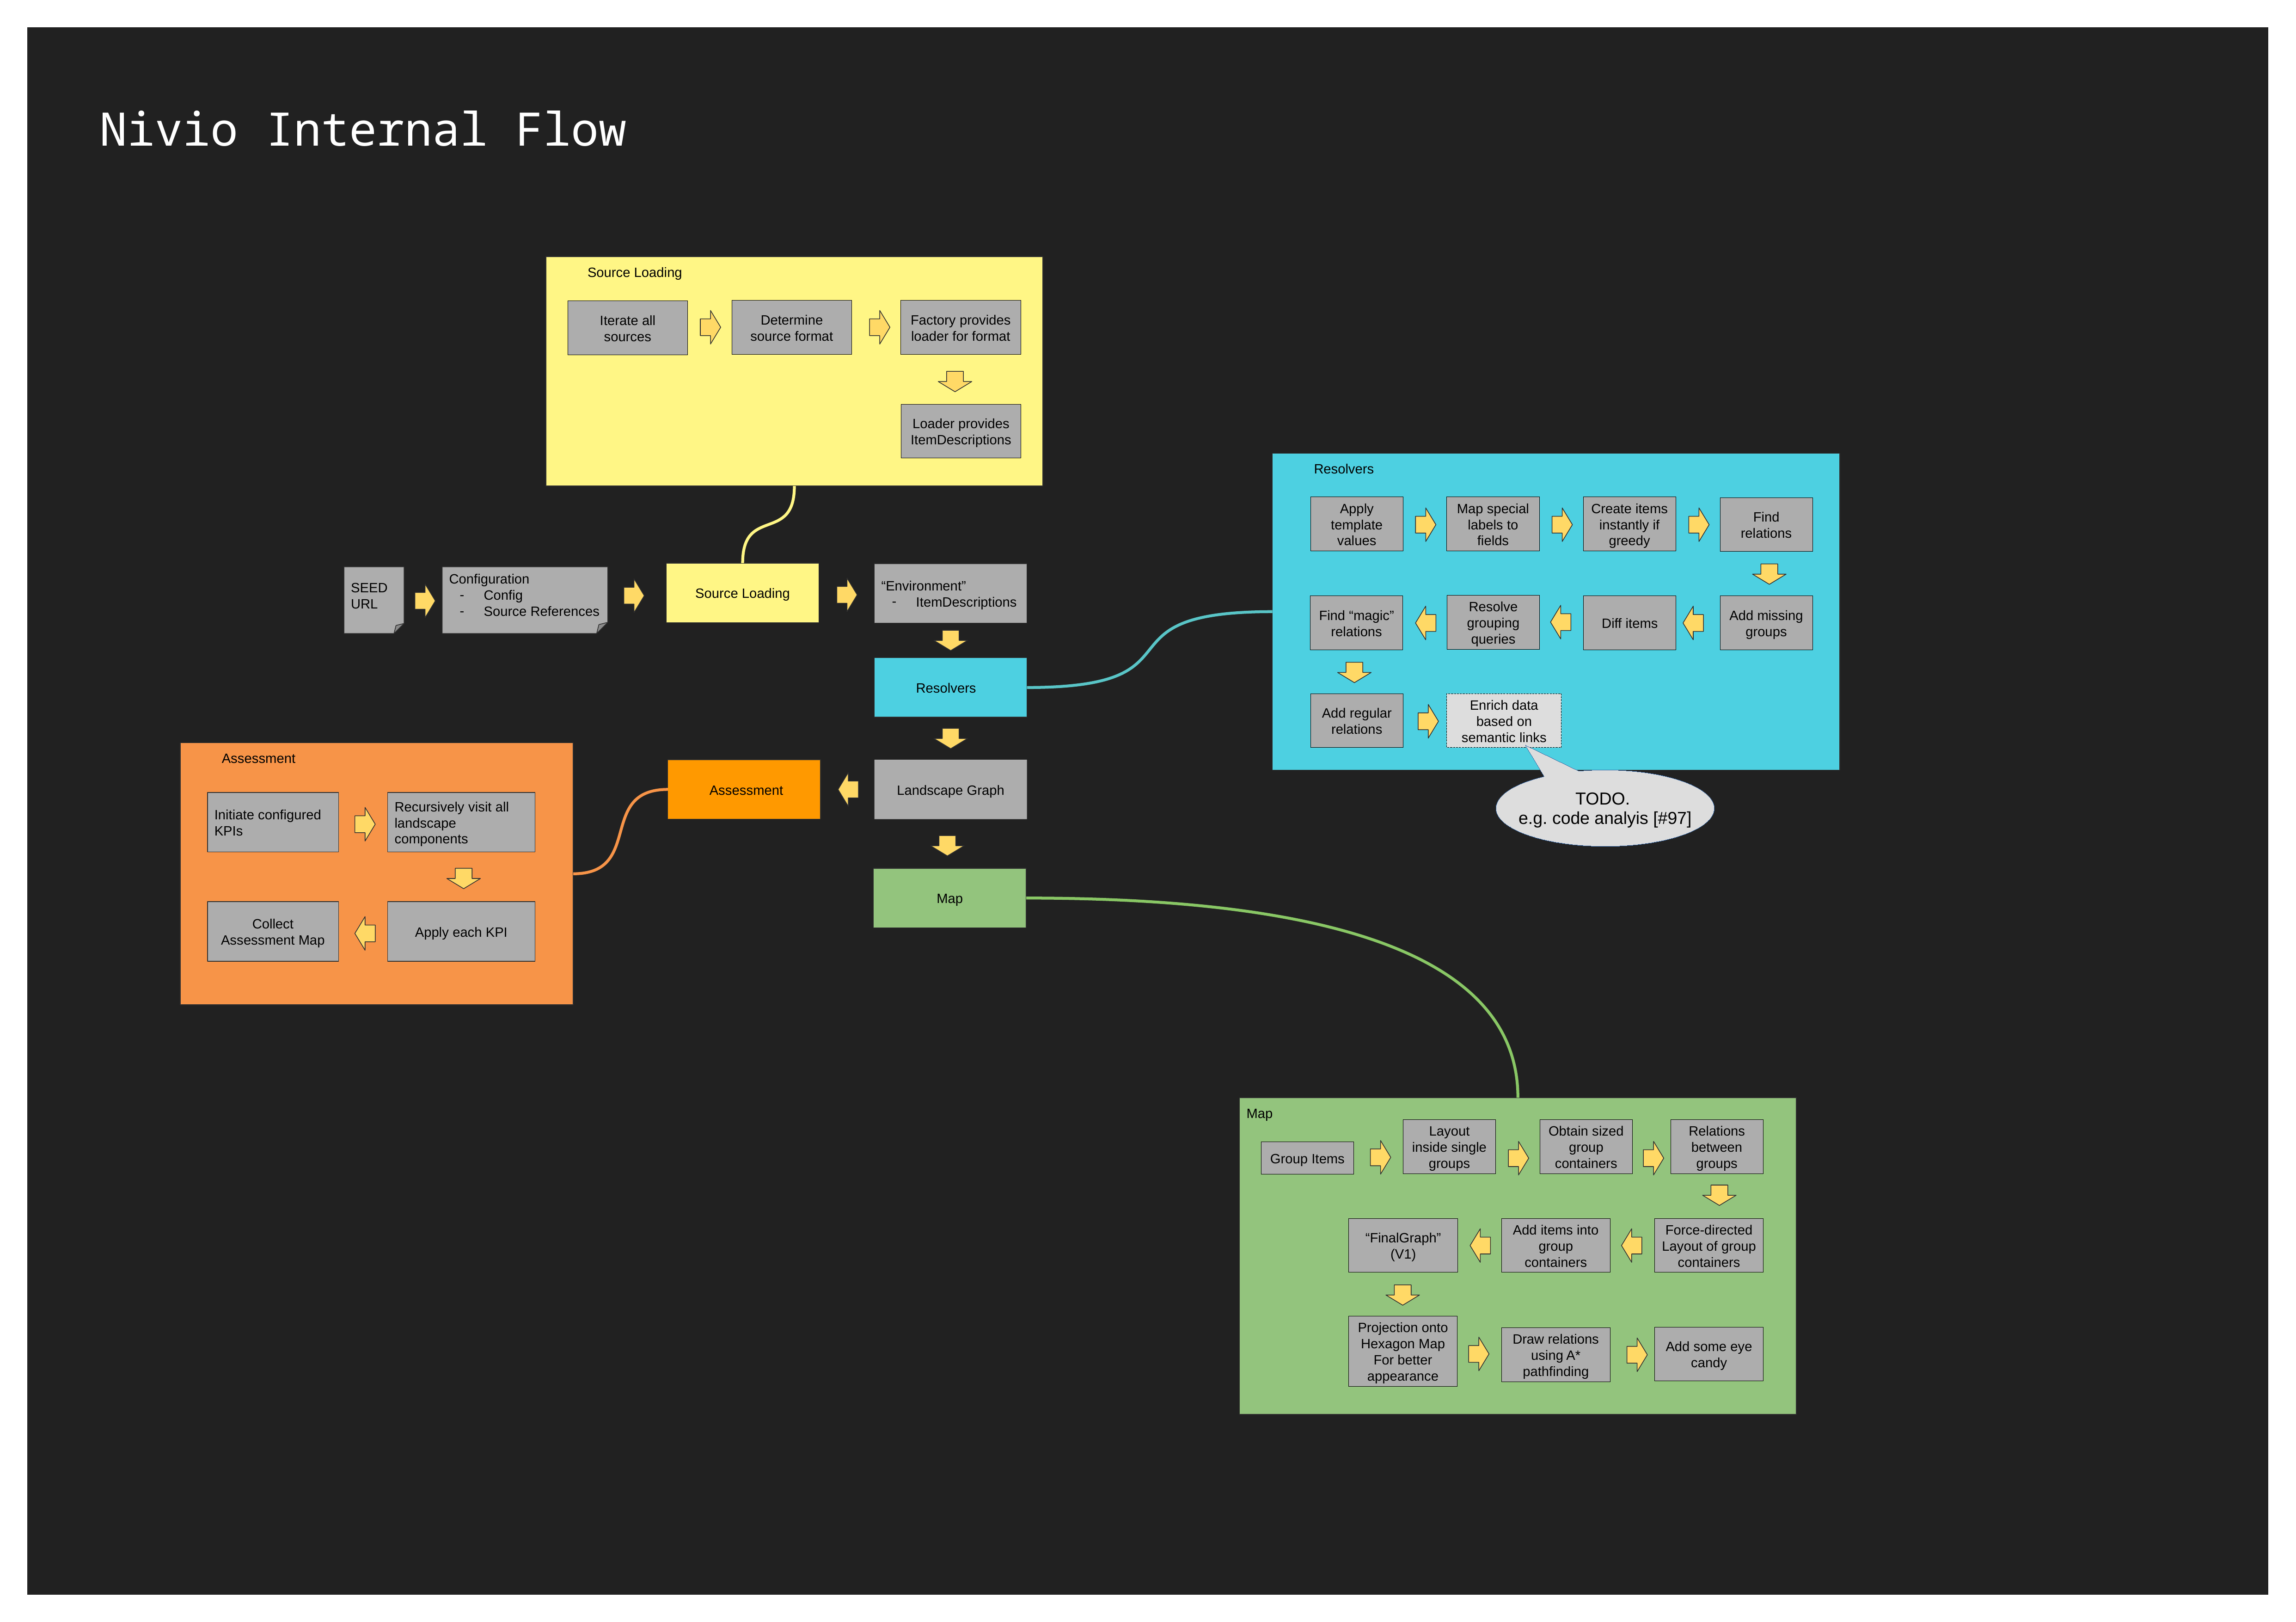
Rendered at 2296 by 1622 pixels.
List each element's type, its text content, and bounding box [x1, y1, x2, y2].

text_box [1643, 1141, 1664, 1175]
text_box [1415, 606, 1436, 640]
text_box Iterate all sources [568, 301, 688, 355]
text_box Assessment [180, 743, 574, 1005]
text_box [1627, 1338, 1647, 1372]
text_box Landscape Graph [874, 760, 1027, 819]
text_box [1470, 1229, 1491, 1263]
text_box [934, 728, 968, 749]
text_box [1621, 1229, 1642, 1263]
text_box Nivio Internal Flow [92, 92, 634, 146]
text_box Projection onto Hexagon Map For better appearance [1348, 1316, 1457, 1387]
text_box Source Loading [546, 257, 1043, 486]
text_box Apply template values [1310, 497, 1403, 551]
text_box Recursively visit all landscape components [387, 792, 535, 852]
text_box [1418, 704, 1439, 738]
text_box Collect Assessment Map [207, 902, 339, 961]
text_box TODO. e.g. code analyis [#97] [1496, 745, 1714, 847]
text_box [1683, 606, 1704, 640]
text_box Enrich data based on semantic links [1446, 694, 1561, 748]
text_box Add regular relations [1310, 694, 1403, 748]
text_box Create items instantly if greedy [1583, 497, 1676, 551]
text_box Source Loading [666, 563, 819, 623]
text_box SEED URL [344, 566, 404, 634]
text_box [1469, 1337, 1489, 1371]
text_box Obtain sized group containers [1540, 1119, 1633, 1174]
text_box [700, 310, 721, 344]
text_box Relations between groups [1671, 1119, 1763, 1174]
text_box [1702, 1185, 1736, 1206]
text_box [1689, 508, 1709, 542]
text_box Force-directed Layout of group containers [1654, 1218, 1763, 1272]
text_box Find relations [1720, 498, 1813, 552]
text_box “FinalGraph” (V1) [1348, 1218, 1458, 1272]
text_box [1508, 1141, 1529, 1175]
text_box Apply each KPI [387, 902, 535, 961]
text_box Find “magic” relations [1310, 596, 1403, 650]
text_box Map special labels to fields [1446, 497, 1540, 551]
text_box [1752, 564, 1786, 584]
text_box Resolve grouping queries [1447, 595, 1540, 650]
text_box [1415, 508, 1436, 542]
text_box [931, 836, 964, 856]
text_box “Environment” ItemDescriptions [874, 563, 1027, 623]
text_box [837, 578, 857, 612]
text_box [415, 584, 435, 618]
text_box Layout inside single groups [1403, 1119, 1496, 1174]
text_box Determine source format [732, 300, 852, 355]
text_box [1386, 1284, 1420, 1305]
text_box Group Items [1261, 1142, 1354, 1174]
text_box Add missing groups [1720, 596, 1813, 650]
text_box [934, 630, 968, 651]
text_box [938, 371, 972, 392]
text_box Diff items [1583, 596, 1676, 650]
text_box [1552, 508, 1573, 542]
text_box [869, 310, 890, 344]
text_box Map [1239, 1098, 1796, 1415]
text_box [447, 868, 481, 889]
text_box Add some eye candy [1654, 1327, 1763, 1381]
text_box Draw relations using A* pathfinding [1501, 1327, 1610, 1382]
text_box [838, 773, 859, 806]
text_box [355, 916, 375, 951]
text_box Map [873, 868, 1026, 928]
text_box Assessment [667, 760, 820, 819]
text_box [1337, 662, 1371, 683]
text_box Factory provides loader for format [900, 300, 1021, 355]
text_box [1550, 605, 1571, 639]
text_box Configuration Config Source References [442, 566, 608, 634]
text_box Loader provides ItemDescriptions [901, 404, 1021, 458]
text_box Resolvers [1272, 453, 1840, 770]
text_box [355, 807, 375, 841]
text_box Resolvers [874, 657, 1027, 718]
text_box [1370, 1140, 1391, 1174]
text_box Initiate configured KPIs [207, 792, 339, 852]
text_box [624, 578, 644, 613]
text_box Add items into group containers [1501, 1218, 1610, 1272]
